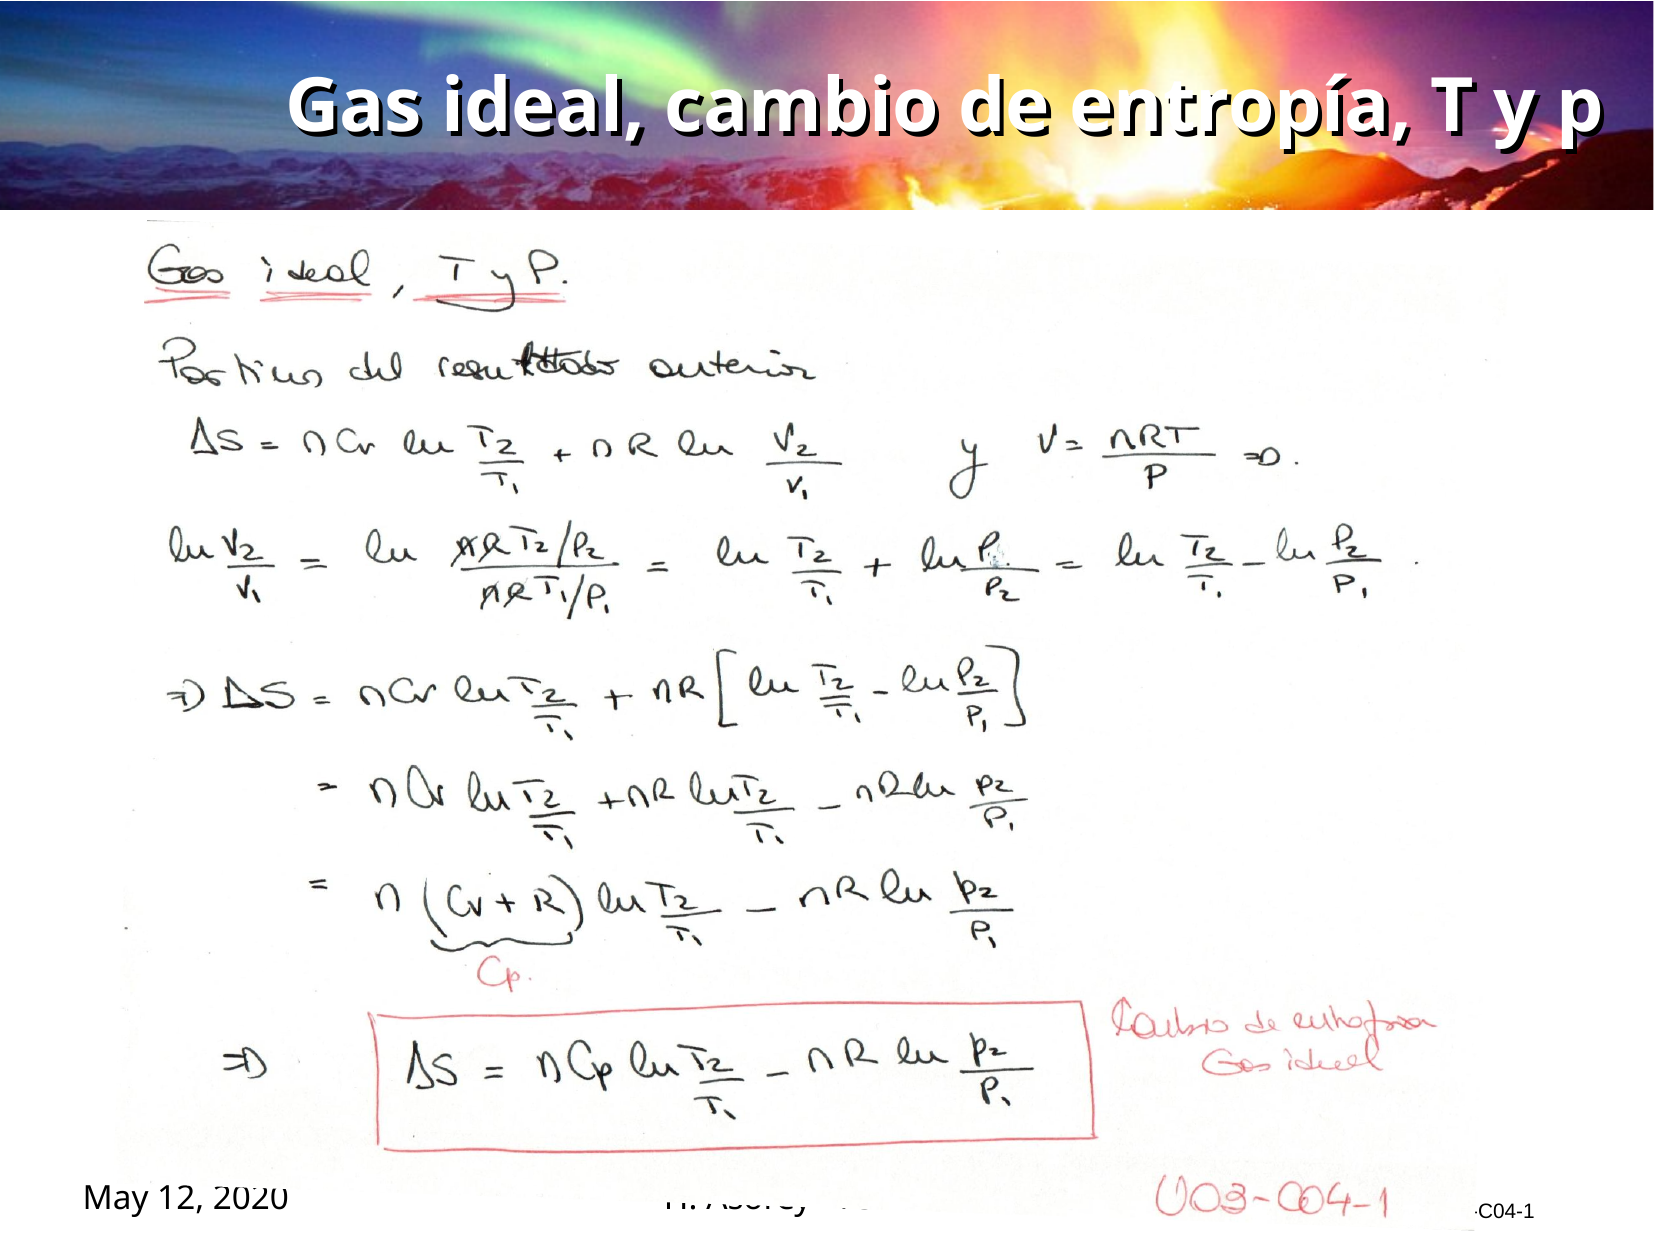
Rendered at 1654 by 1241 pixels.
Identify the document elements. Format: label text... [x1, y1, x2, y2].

title Gas ideal, cambio de entropía, T y p [45, 15, 1606, 191]
text_box U03-C04-1 [1268, 1145, 1621, 1238]
picture [0, 1, 1654, 210]
picture [113, 220, 1509, 1231]
